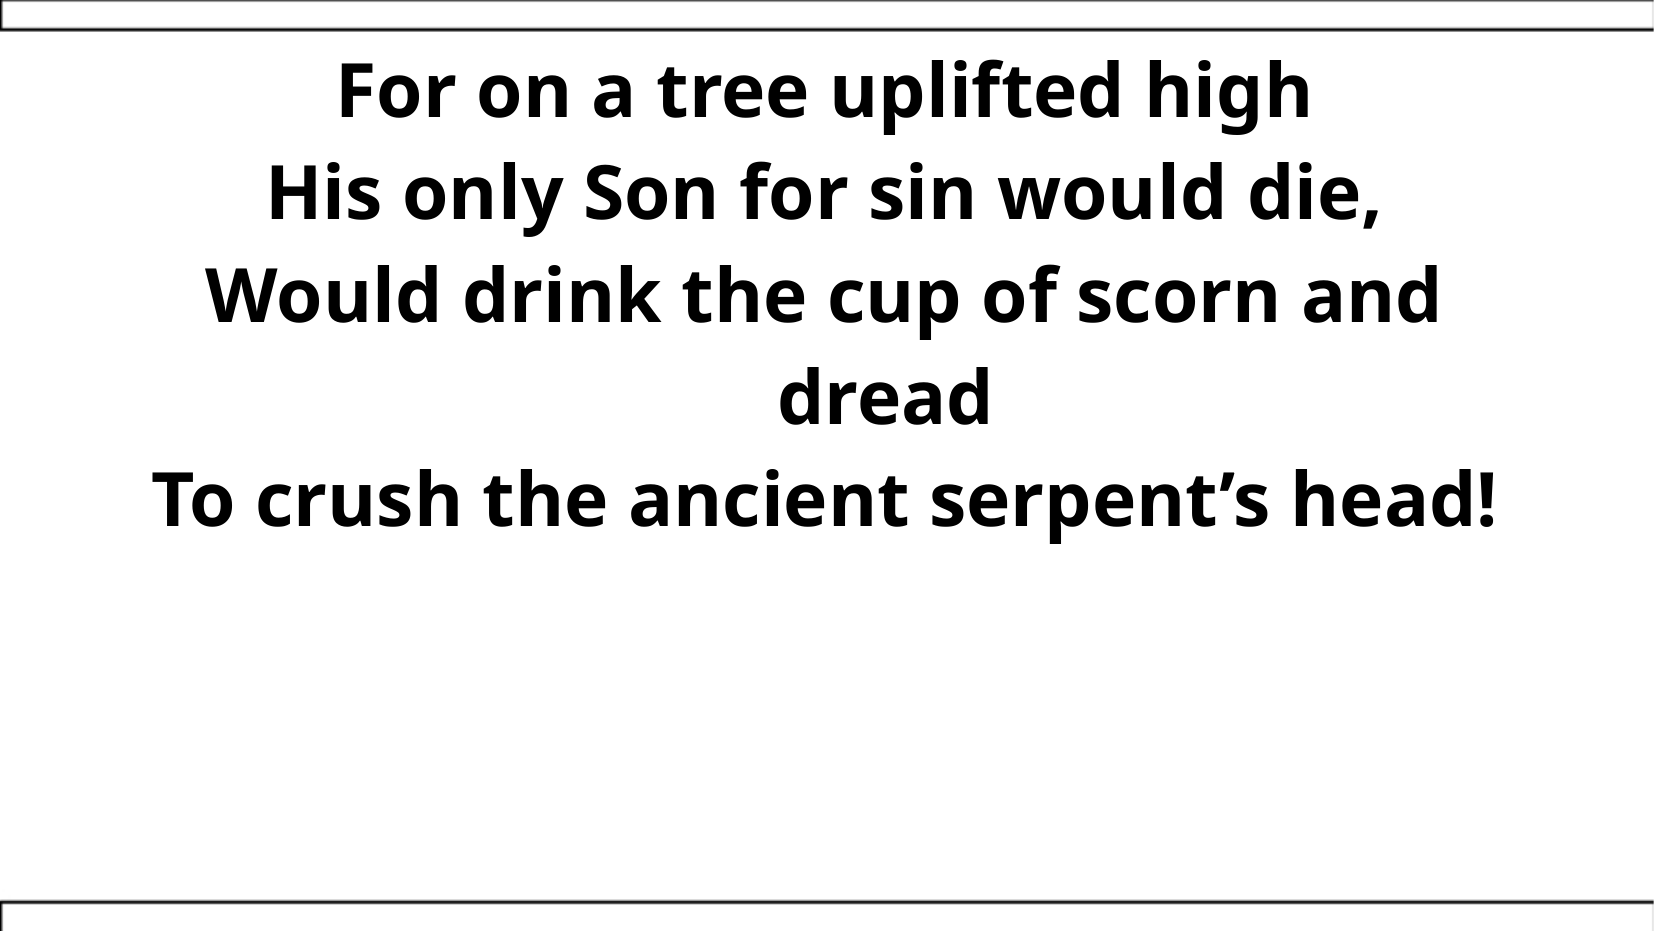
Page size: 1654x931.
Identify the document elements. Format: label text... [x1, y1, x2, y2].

picture [0, 0, 1654, 931]
text_box For on a tree uplifted high His only Son for sin would die, Would drink the cup of scorn and dread To crush the ancient serpent’s head! [90, 30, 1561, 445]
